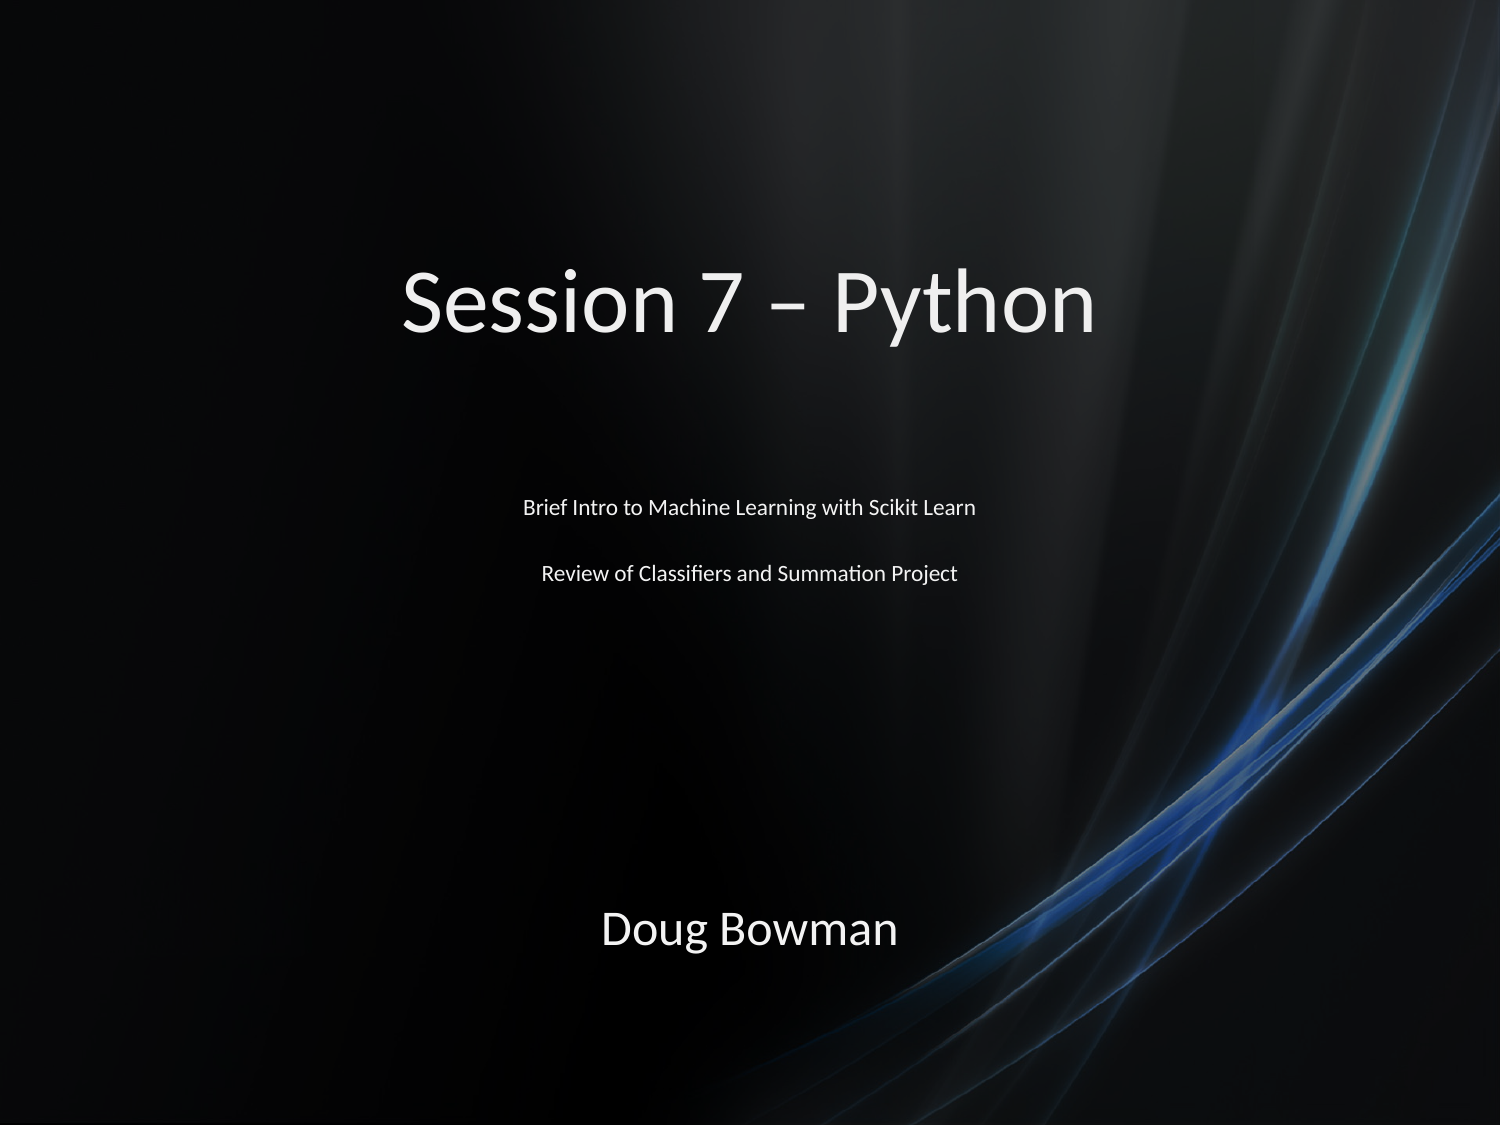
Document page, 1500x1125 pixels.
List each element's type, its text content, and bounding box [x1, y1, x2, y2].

subtitle Brief Intro to Machine Learning with Scikit Learn Review of Classifiers and Summation Project [174, 484, 1325, 596]
text_box Doug Bowman [224, 887, 1275, 999]
title Session 7 – Python [112, 174, 1388, 417]
picture [0, 0, 1500, 1125]
